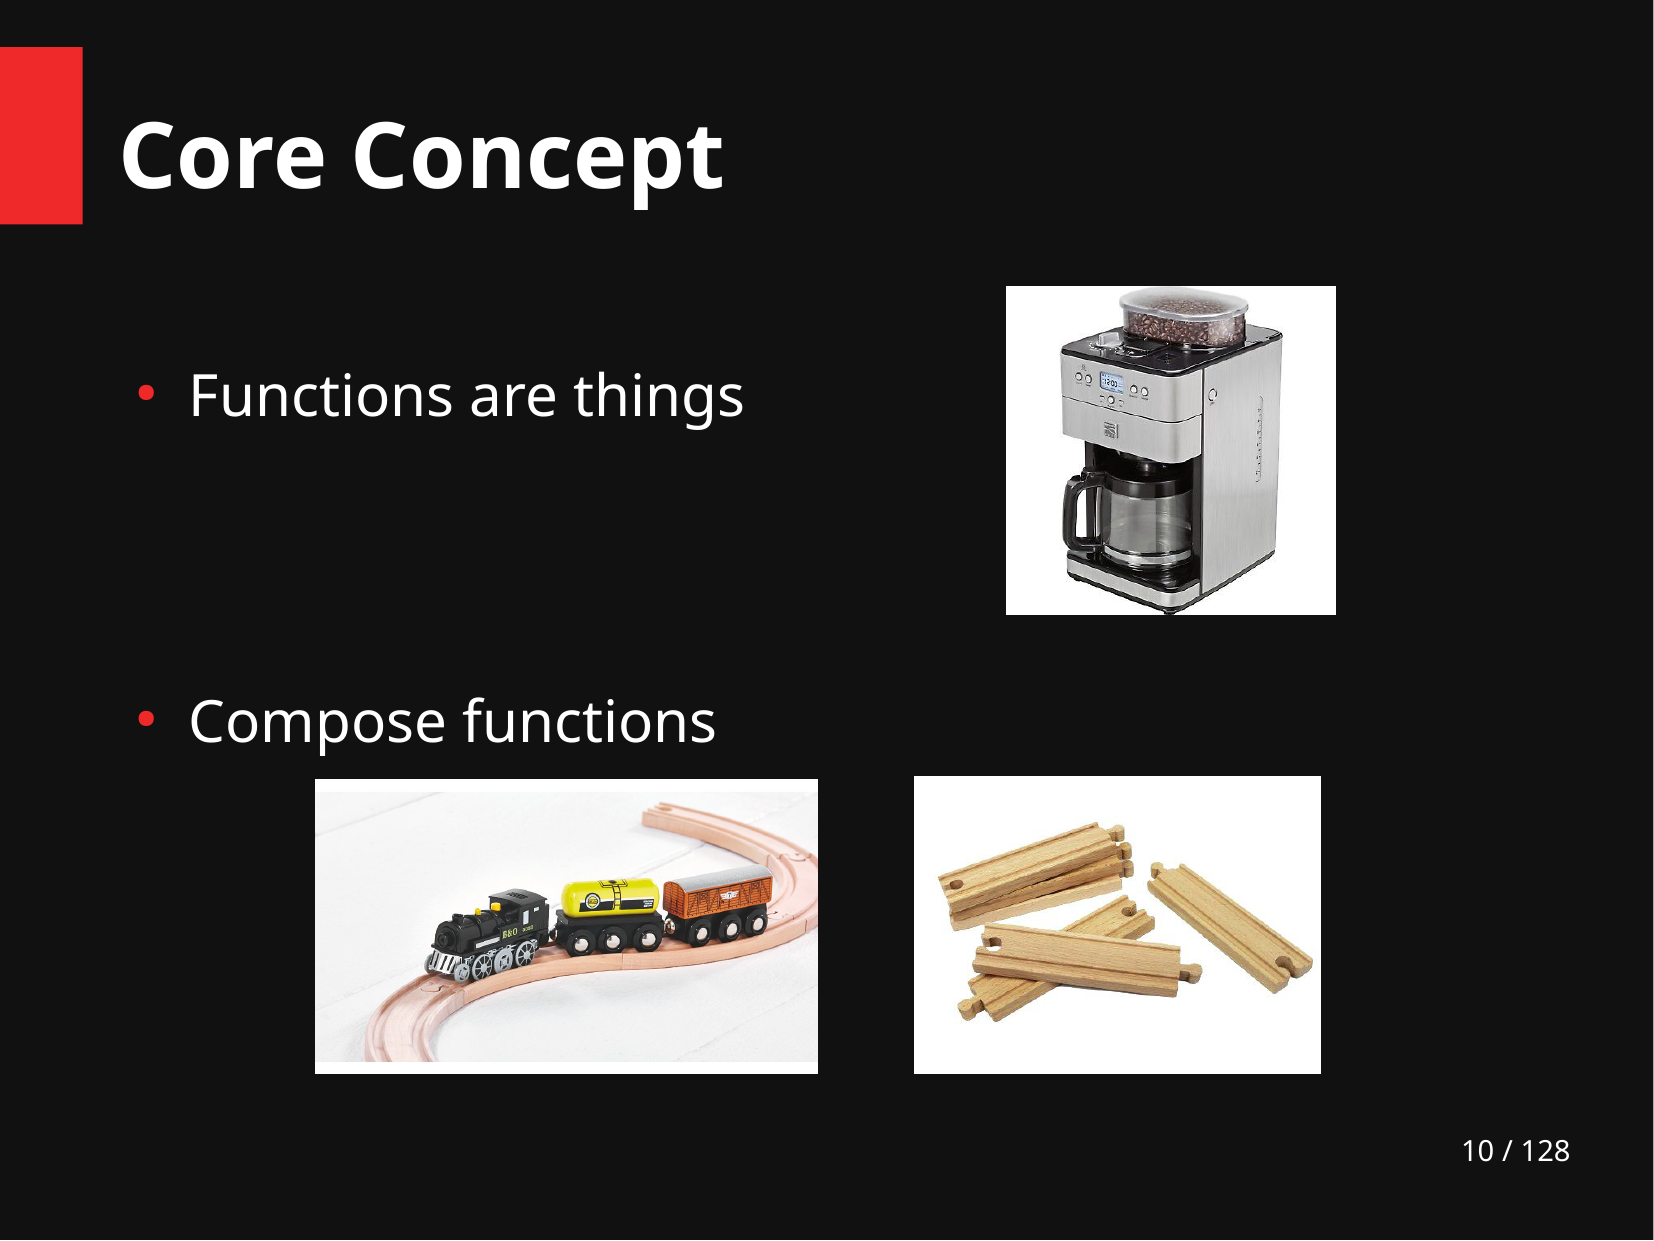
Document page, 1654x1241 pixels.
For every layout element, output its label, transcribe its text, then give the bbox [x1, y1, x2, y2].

picture [315, 779, 818, 1074]
picture [1006, 286, 1336, 616]
title Core Concept [118, 49, 1571, 257]
list Functions are things Compose functions [118, 354, 1536, 1074]
picture [914, 776, 1321, 1074]
